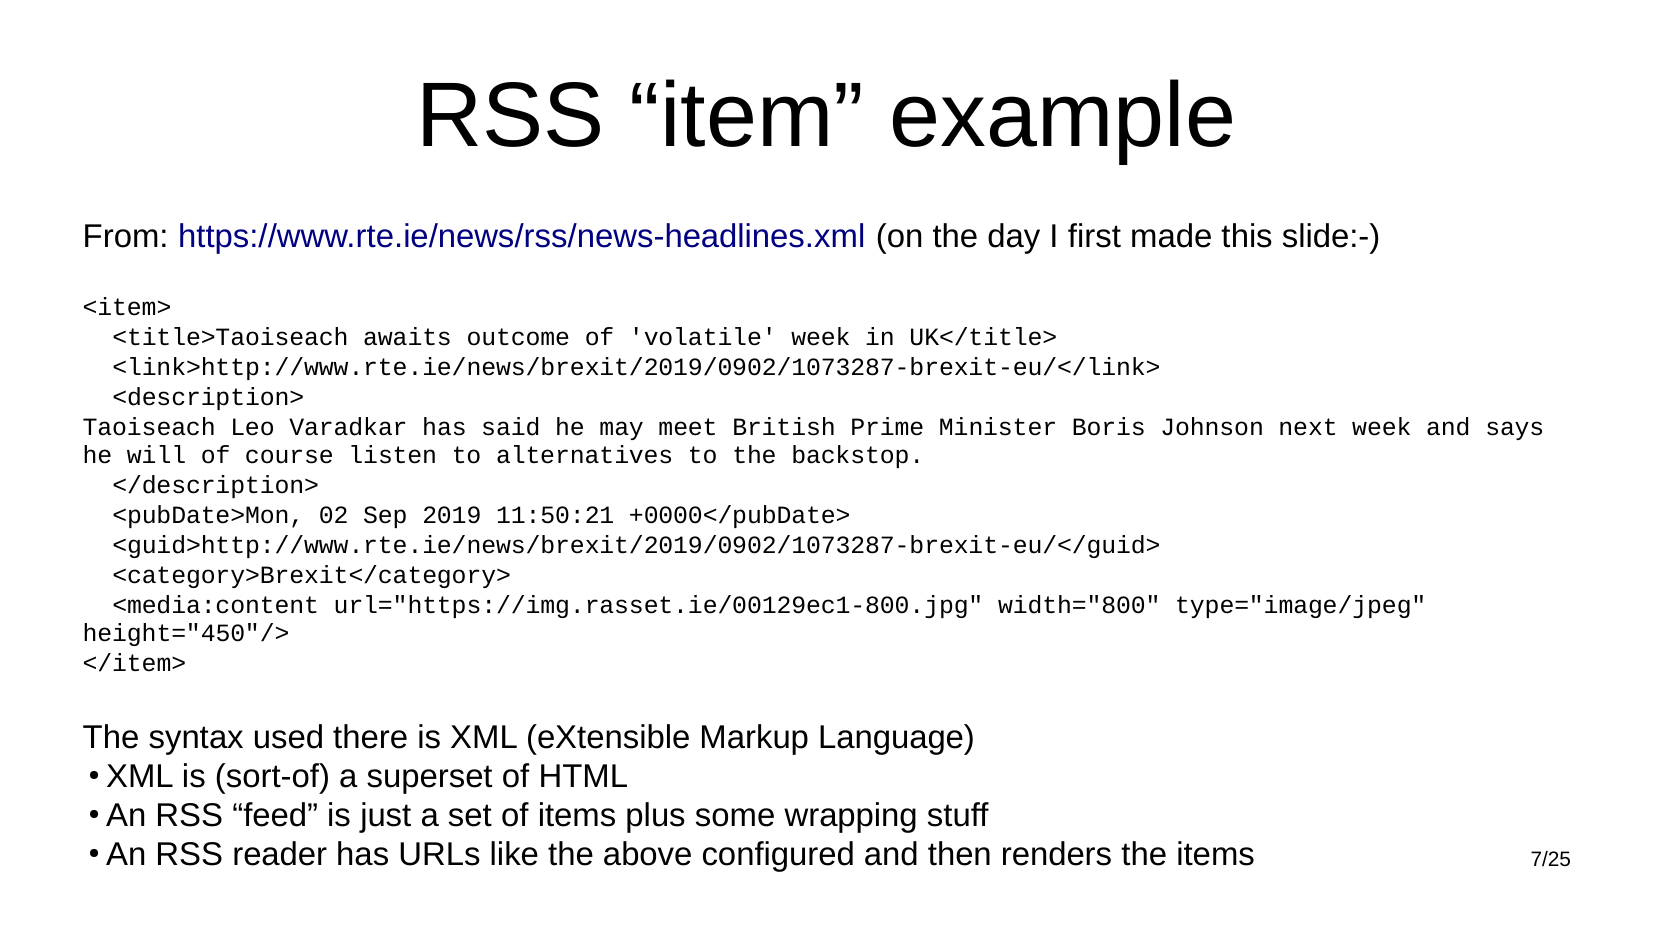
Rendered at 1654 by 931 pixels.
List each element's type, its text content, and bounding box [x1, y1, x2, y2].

title RSS “item” example [82, 37, 1571, 193]
list From: https://www.rte.ie/news/rss/news-headlines.xml (on the day I first made this slide:-) <item> <title>Taoiseach awaits outcome of 'volatile' week in UK</title> <link>http://www.rte.ie/news/brexit/2019/0902/1073287-brexit-eu/</link> <description> Taoiseach Leo Varadkar has said he may meet British Prime Minister Boris Johnson next week and says he will of course listen to alternatives to the backstop. </description> <pubDate>Mon, 02 Sep 2019 11:50:21 +0000</pubDate> <guid>http://www.rte.ie/news/brexit/2019/0902/1073287-brexit-eu/</guid> <category>Brexit</category> <media:content url="https://img.rasset.ie/00129ec1-800.jpg" width="800" type="image/jpeg" height="450"/> </item> The syntax used there is XML (eXtensible Markup Language) XML is (sort-of) a superset of HTML An RSS “feed” is just a set of items plus some wrapping stuff An RSS reader has URLs like the above configured and then renders the items [82, 217, 1571, 888]
